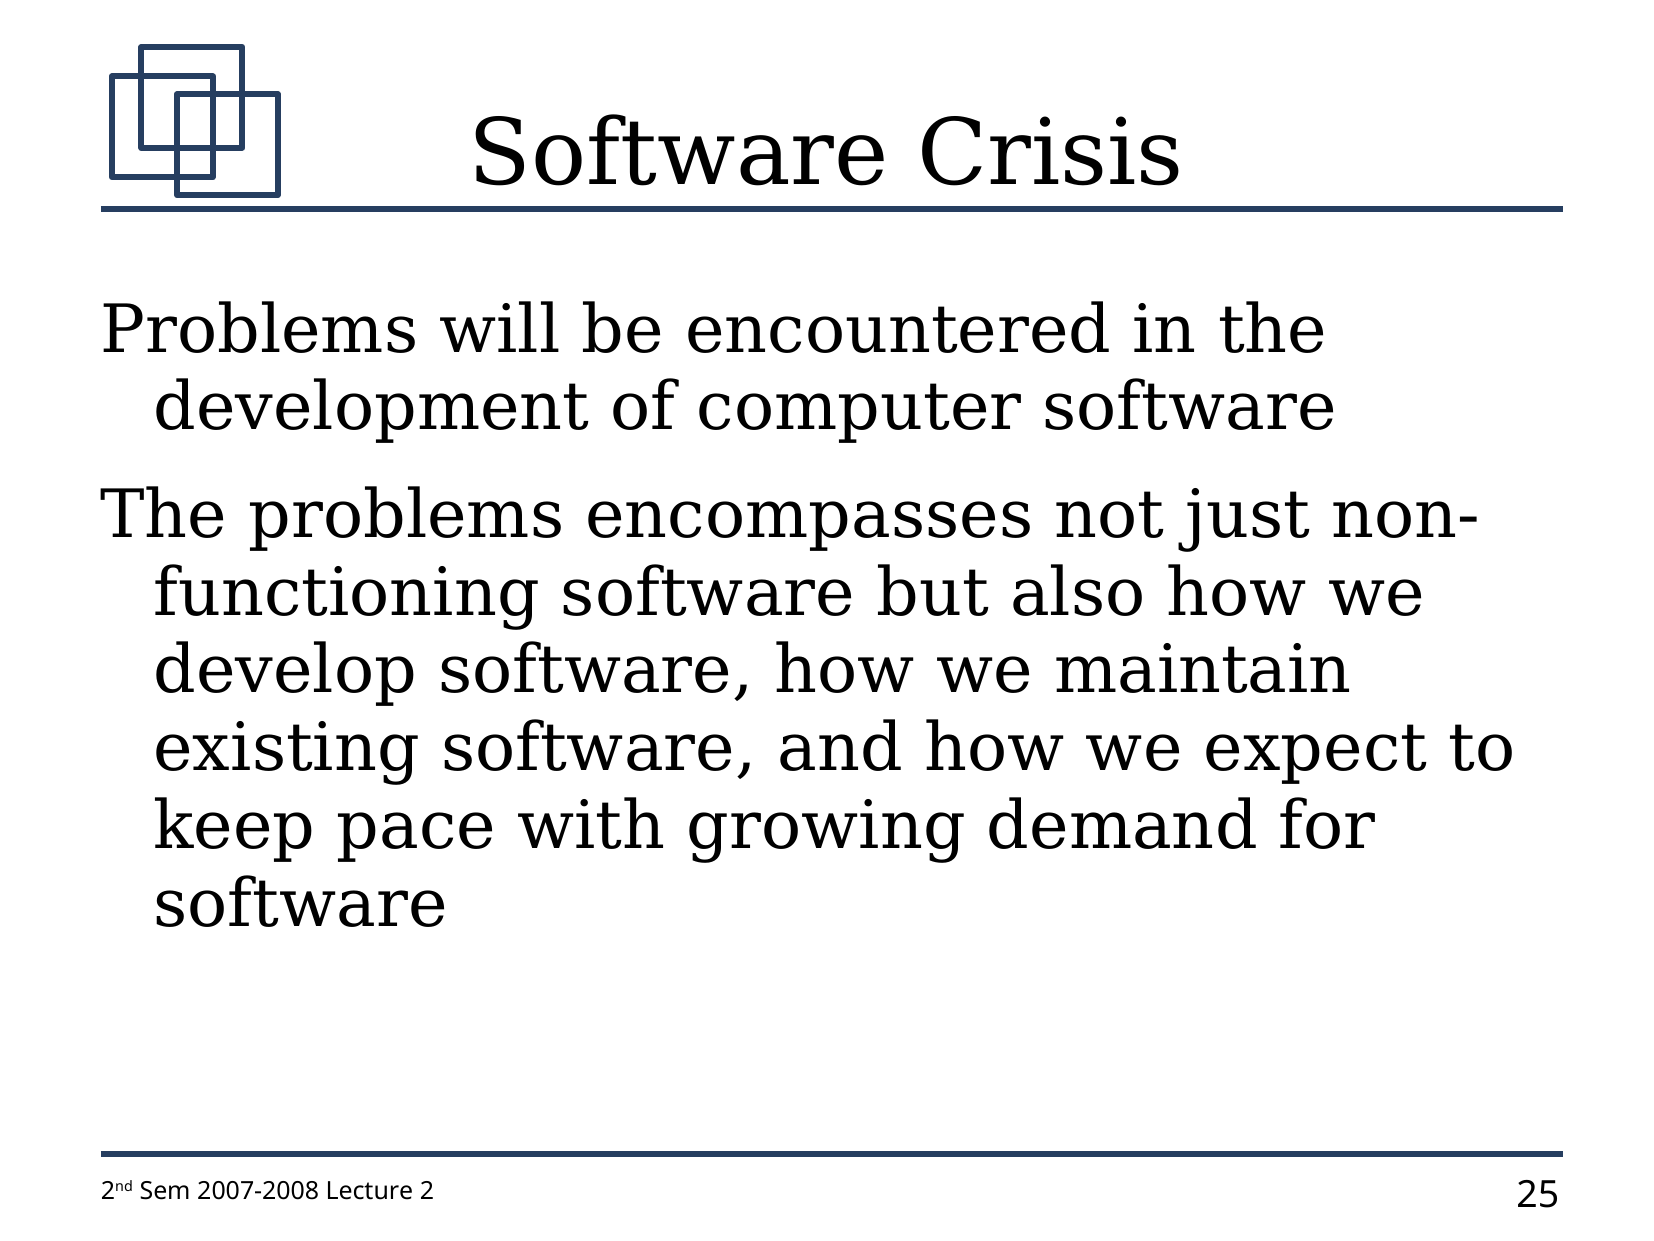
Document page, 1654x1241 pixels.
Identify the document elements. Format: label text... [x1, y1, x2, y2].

title Software Crisis [82, 49, 1571, 257]
list Problems will be encountered in the development of computer software The problems encompasses not just non-functioning software but also how we develop software, how we maintain existing software, and how we expect to keep pace with growing demand for software [82, 290, 1571, 1109]
